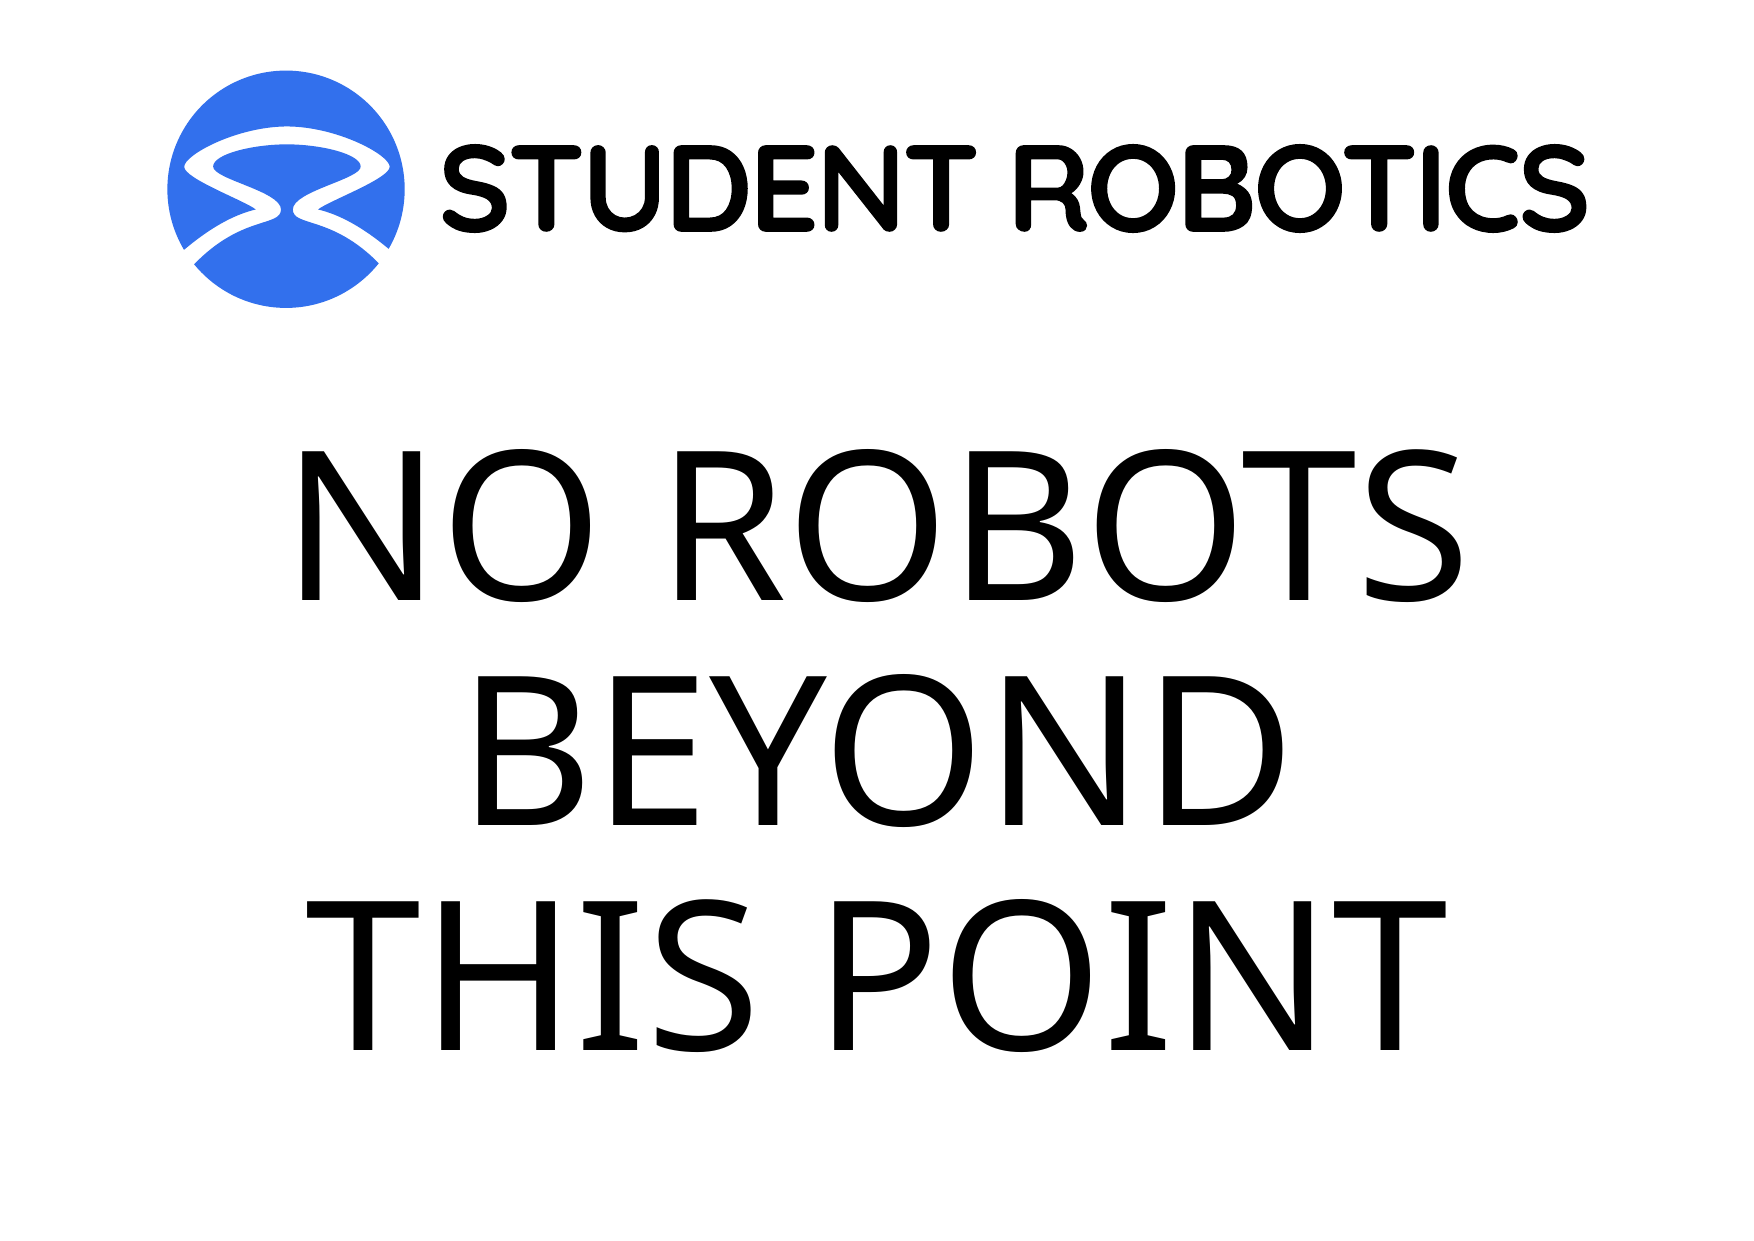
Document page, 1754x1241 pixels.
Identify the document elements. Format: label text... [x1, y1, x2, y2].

list NO ROBOTS BEYOND THIS POINT [258, 362, 1496, 1154]
